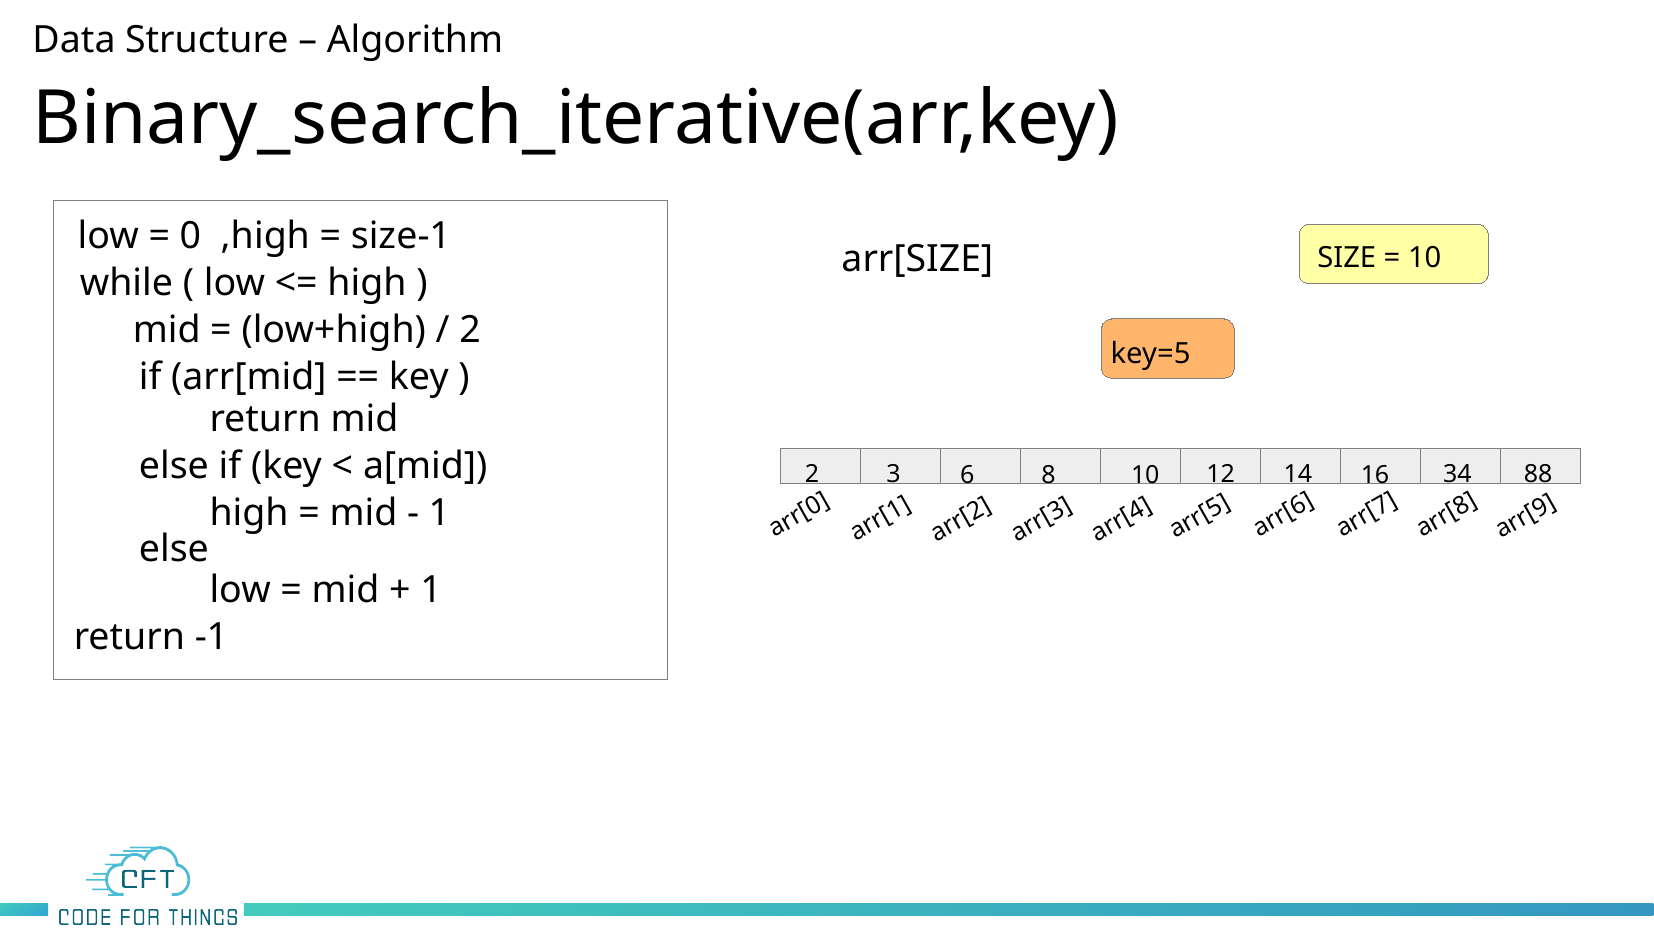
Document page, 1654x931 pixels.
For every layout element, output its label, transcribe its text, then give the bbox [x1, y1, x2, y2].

text_box 12 [1191, 448, 1254, 493]
text_box 8 [1026, 449, 1089, 494]
text_box mid = (low+high) / 2 [118, 295, 603, 354]
text_box arr[5] [1151, 484, 1267, 556]
text_box 16 [1346, 449, 1420, 501]
text_box while ( low <= high ) [64, 260, 514, 307]
text_box arr[4] [1074, 492, 1179, 562]
text_box if (arr[mid] == key ) [124, 342, 550, 401]
text_box [1331, 448, 1428, 484]
text_box arr[3] [986, 491, 1104, 568]
text_box key=5 [1095, 324, 1241, 409]
text_box 10 [1116, 449, 1181, 494]
text_box SIZE = 10 [1302, 228, 1483, 278]
text_box arr[2] [906, 488, 1016, 563]
text_box arr[7] [1318, 498, 1428, 562]
text_box [53, 200, 668, 680]
text_box [1102, 318, 1233, 324]
text_box else if (key < a[mid]) [124, 431, 621, 490]
title Data Structure – Algorithm Binary_search_iterative(arr,key) [32, 0, 1595, 199]
text_box 88 [1509, 448, 1571, 500]
text_box return -1 [59, 602, 290, 662]
text_box 3 [871, 448, 925, 493]
text_box 14 [1269, 448, 1331, 500]
text_box arr[8] [1399, 484, 1503, 559]
text_box [844, 448, 871, 484]
text_box [780, 448, 790, 484]
text_box low = mid + 1 [194, 555, 621, 614]
text_box high = mid - 1 [194, 478, 621, 537]
text_box [1299, 224, 1489, 284]
text_box [1571, 448, 1581, 461]
text_box return mid [194, 383, 443, 443]
text_box 34 [1428, 448, 1491, 500]
text_box 6 [945, 449, 1007, 494]
text_box 2 [790, 448, 844, 493]
text_box arr[9] [1471, 456, 1602, 560]
text_box arr[1] [826, 485, 935, 562]
text_box [1491, 448, 1509, 484]
picture [59, 846, 237, 925]
text_box [925, 448, 1191, 484]
text_box [1254, 448, 1269, 484]
text_box arr[SIZE] [826, 224, 1040, 291]
text_box arr[0] [744, 484, 857, 558]
text_box low = 0 ,high = size-1 [53, 200, 609, 260]
text_box else [124, 513, 243, 573]
text_box arr[6] [1232, 484, 1362, 562]
